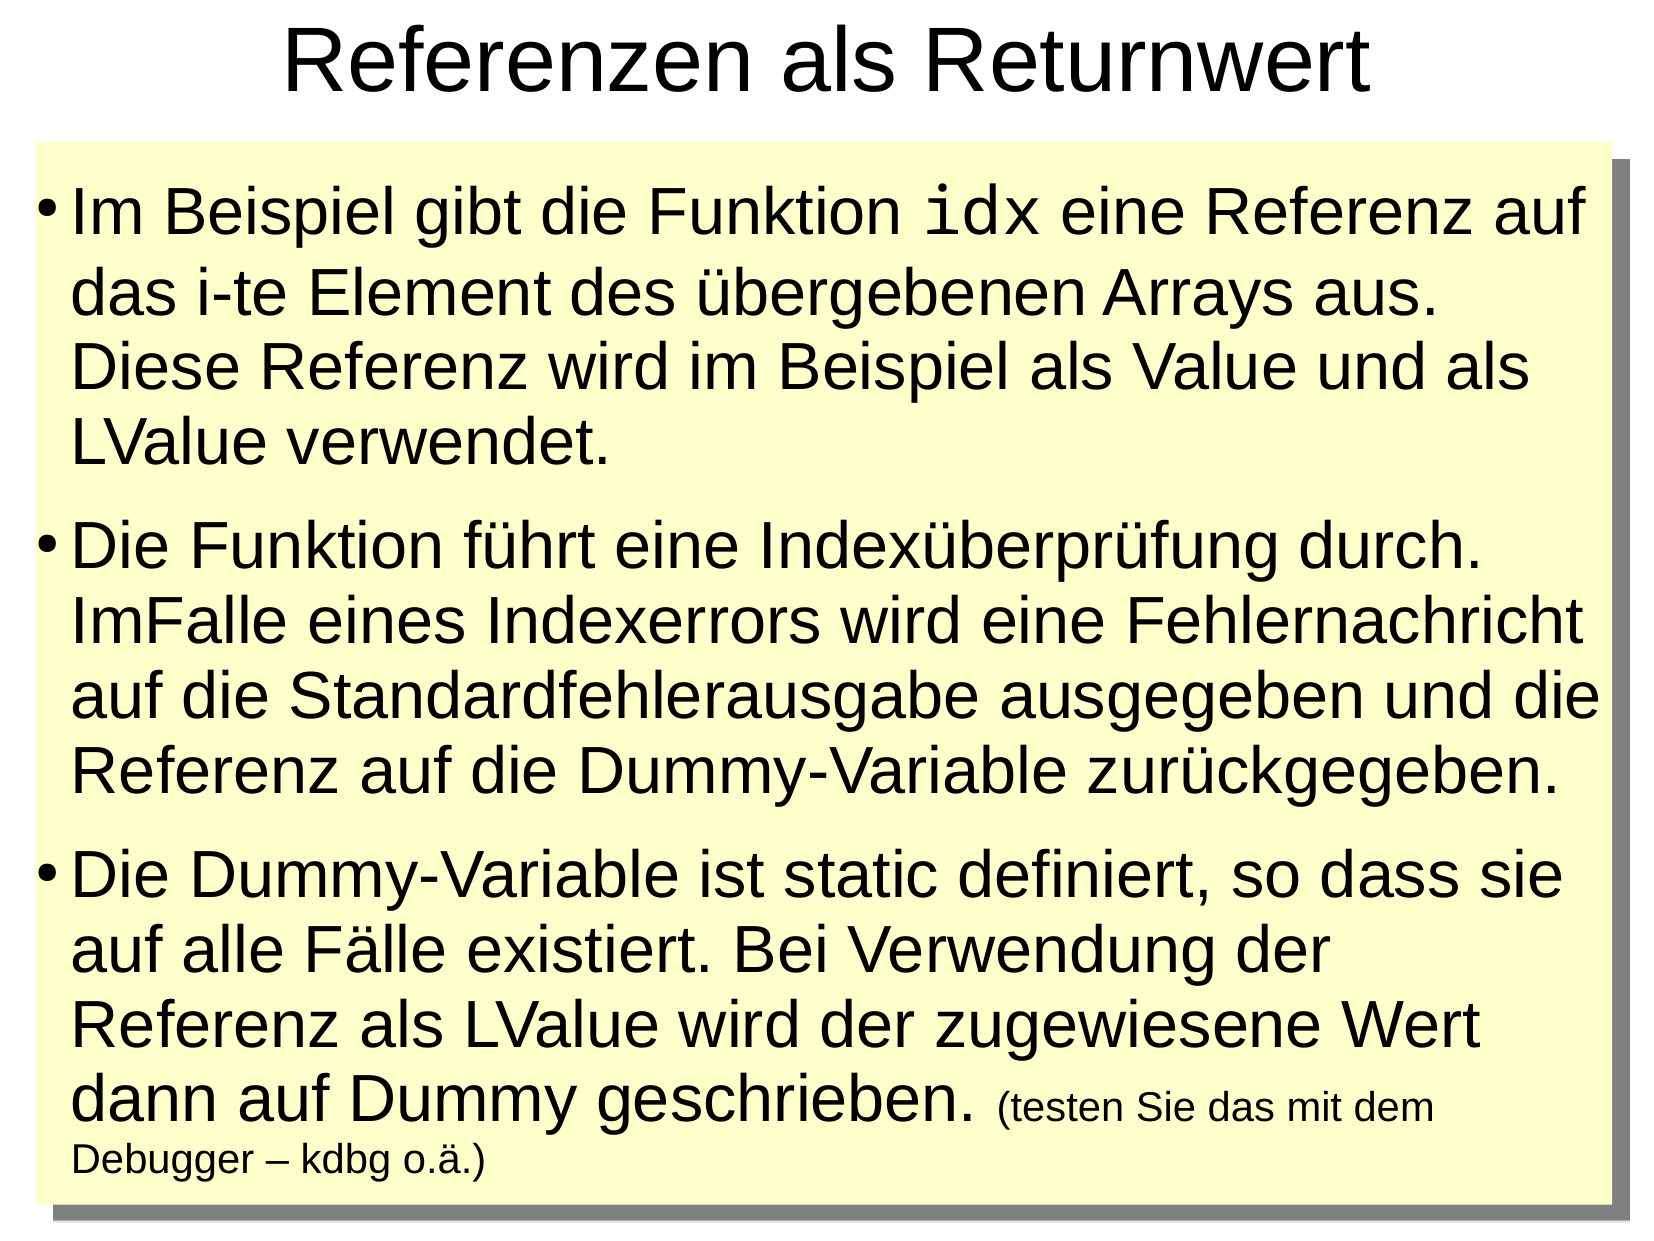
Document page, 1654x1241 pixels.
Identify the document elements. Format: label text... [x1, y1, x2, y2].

title Referenzen als Returnwert [82, 0, 1571, 141]
subtitle Im Beispiel gibt die Funktion idx eine Referenz auf das i-te Element des übergebenen Arrays aus. Diese Referenz wird im Beispiel als Value und als LValue verwendet. Die Funktion führt eine Indexüberprüfung durch. ImFalle eines Indexerrors wird eine Fehlernachricht auf die Standardfehlerausgabe ausgegeben und die Referenz auf die Dummy-Variable zurückgegeben. Die Dummy-Variable ist static definiert, so dass sie auf alle Fälle existiert. Bei Verwendung der Referenz als LValue wird der zugewiesene Wert dann auf Dummy geschrieben. (testen Sie das mit dem Debugger – kdbg o.ä.) [35, 141, 1613, 1205]
